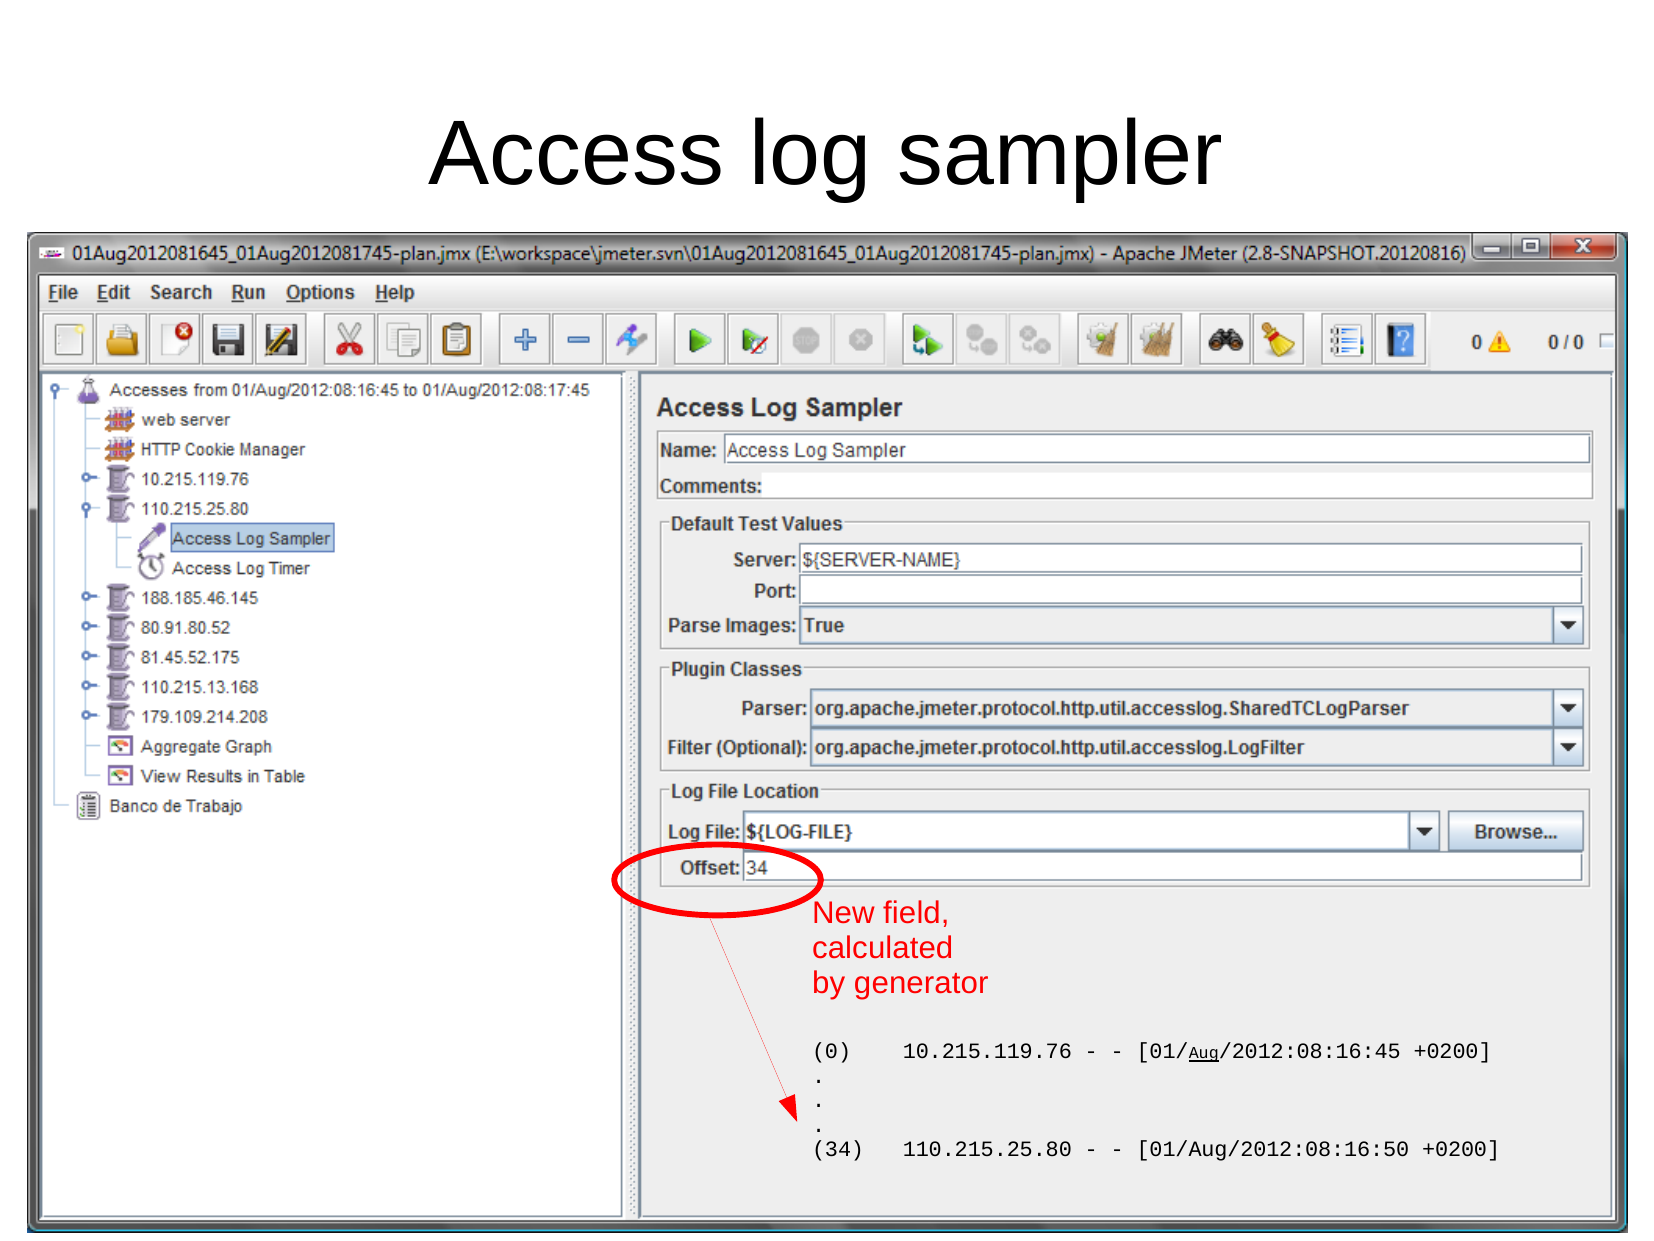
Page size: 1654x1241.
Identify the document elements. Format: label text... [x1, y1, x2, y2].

text_box New field, calculated by generator [797, 888, 1004, 1008]
picture [27, 232, 1628, 1233]
title Access log sampler [82, 56, 1571, 232]
text_box (0) 10.215.119.76 - - [01/Aug/2012:08:16:45 +0200] . . . (34) 110.215.25.80 - - [01/Aug/2012:08:16:50 +0200] [797, 1033, 1565, 1168]
